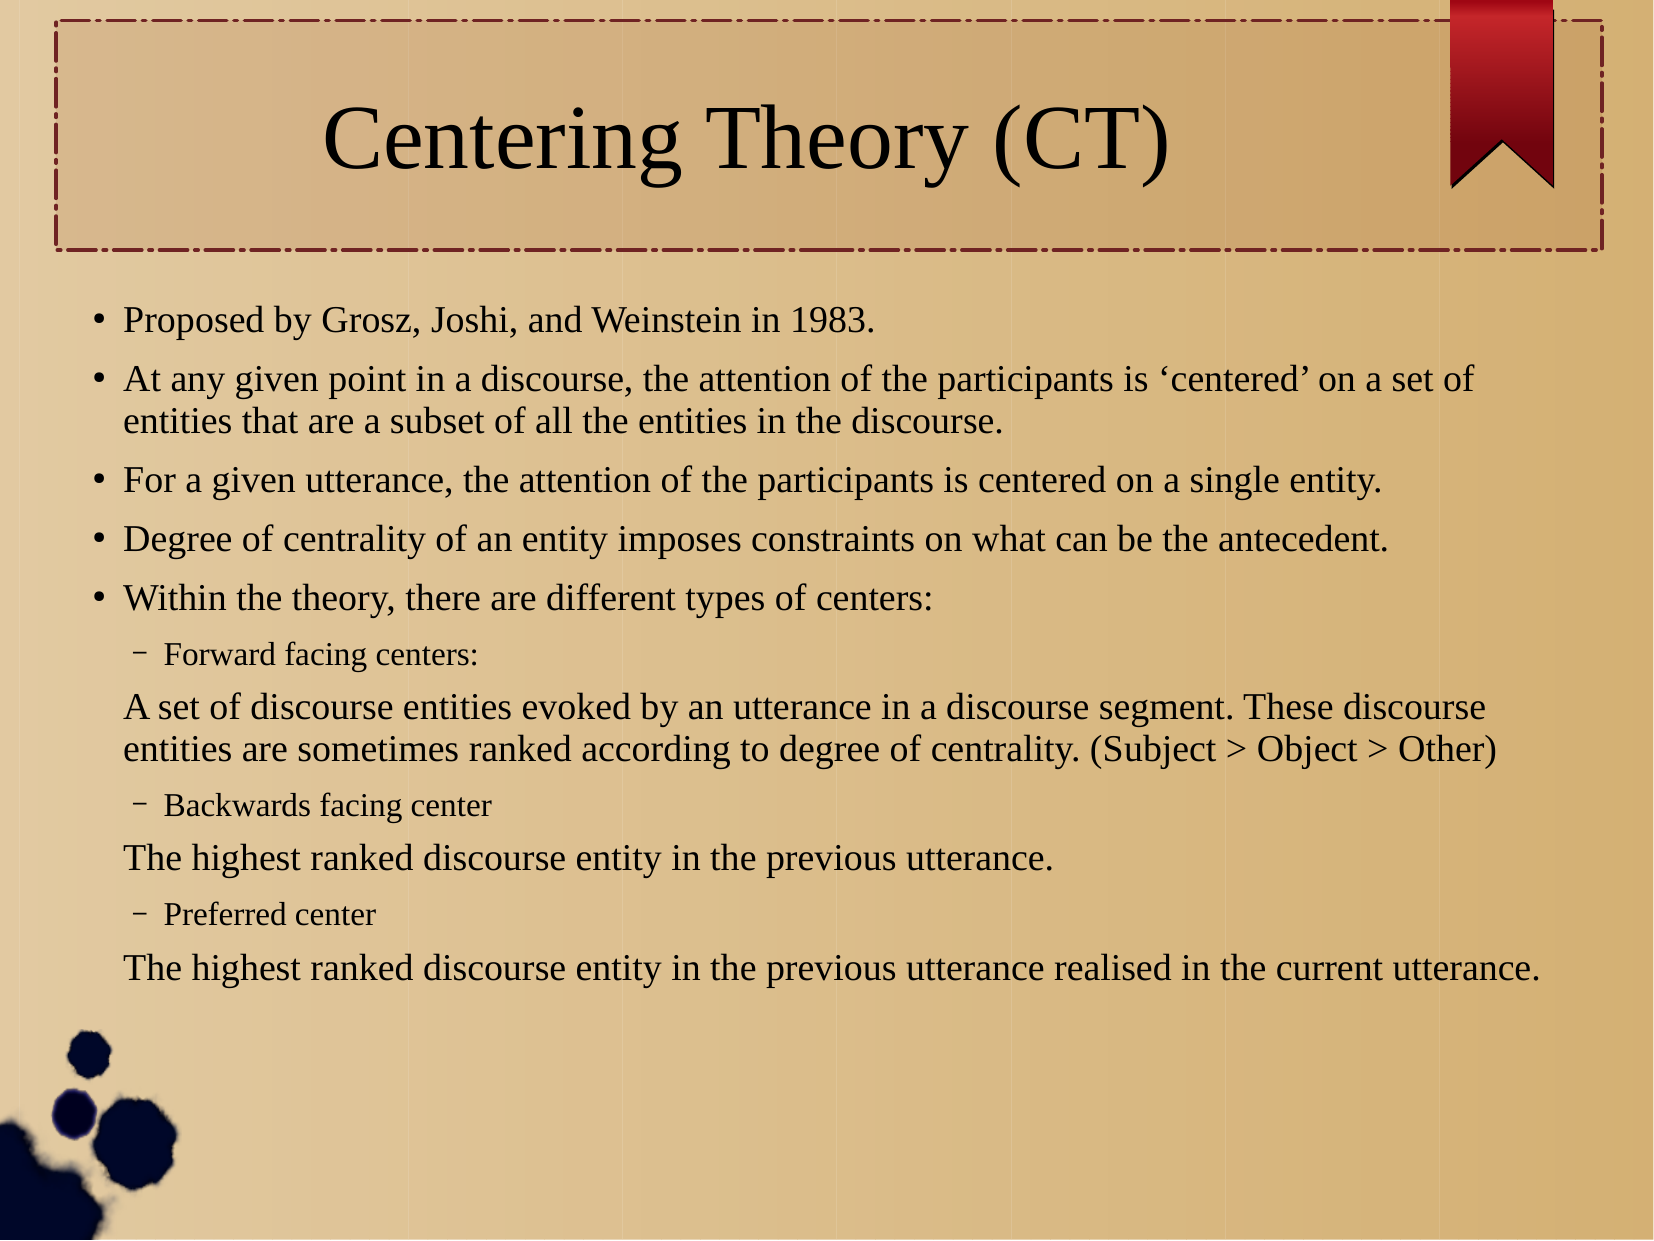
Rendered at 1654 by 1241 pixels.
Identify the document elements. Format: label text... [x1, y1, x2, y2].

title Centering Theory (CT) [82, 47, 1412, 229]
list Proposed by Grosz, Joshi, and Weinstein in 1983. At any given point in a discourse, the attention of the participants is ‘centered’ on a set of entities that are a subset of all the entities in the discourse. For a given utterance, the attention of the participants is centered on a single entity. Degree of centrality of an entity imposes constraints on what can be the antecedent. Within the theory, there are different types of centers: Forward facing centers: A set of discourse entities evoked by an utterance in a discourse segment. These discourse entities are sometimes ranked according to degree of centrality. (Subject > Object > Other) Backwards facing center The highest ranked discourse entity in the previous utterance. Preferred center The highest ranked discourse entity in the previous utterance realised in the current utterance. [82, 299, 1571, 1019]
